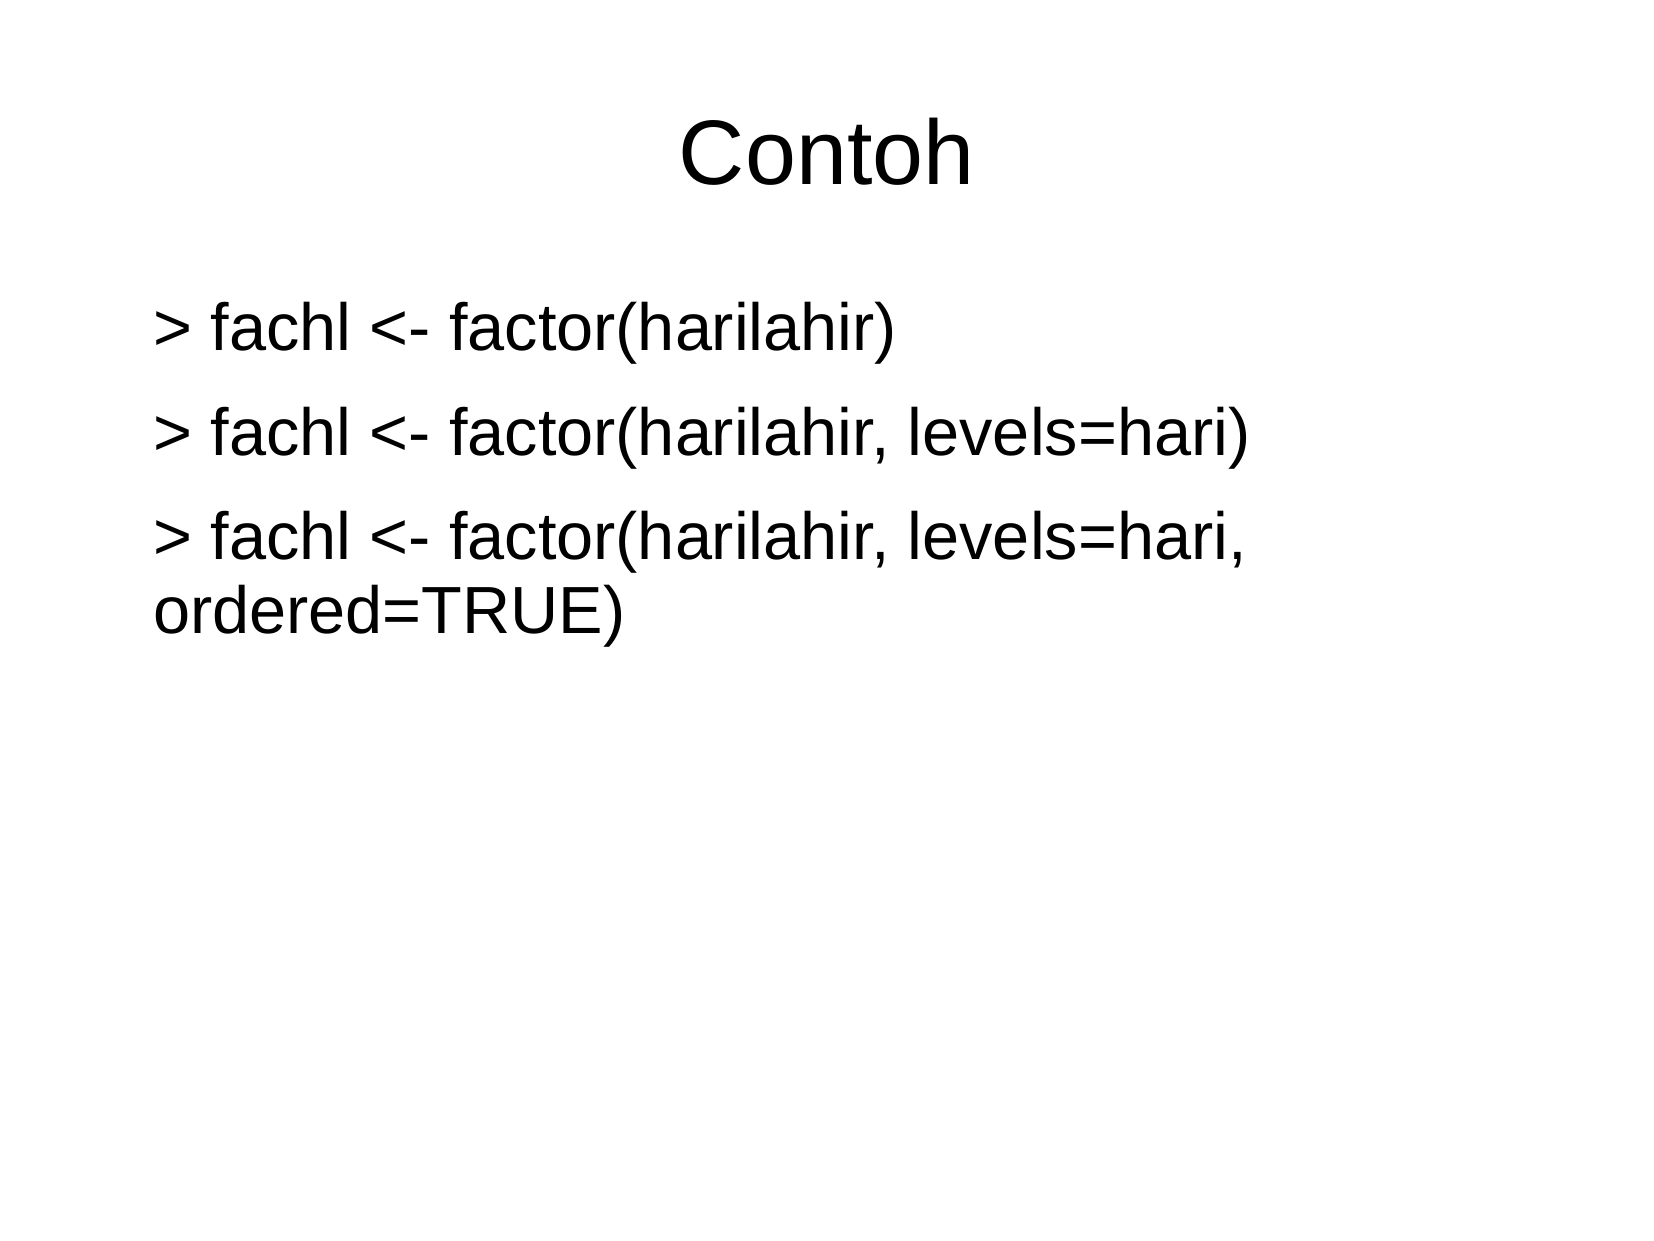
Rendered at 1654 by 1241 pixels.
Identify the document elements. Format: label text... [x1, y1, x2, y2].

title Contoh [82, 49, 1571, 257]
list > fachl <- factor(harilahir) > fachl <- factor(harilahir, levels=hari) > fachl <- factor(harilahir, levels=hari, ordered=TRUE) [82, 290, 1571, 1010]
